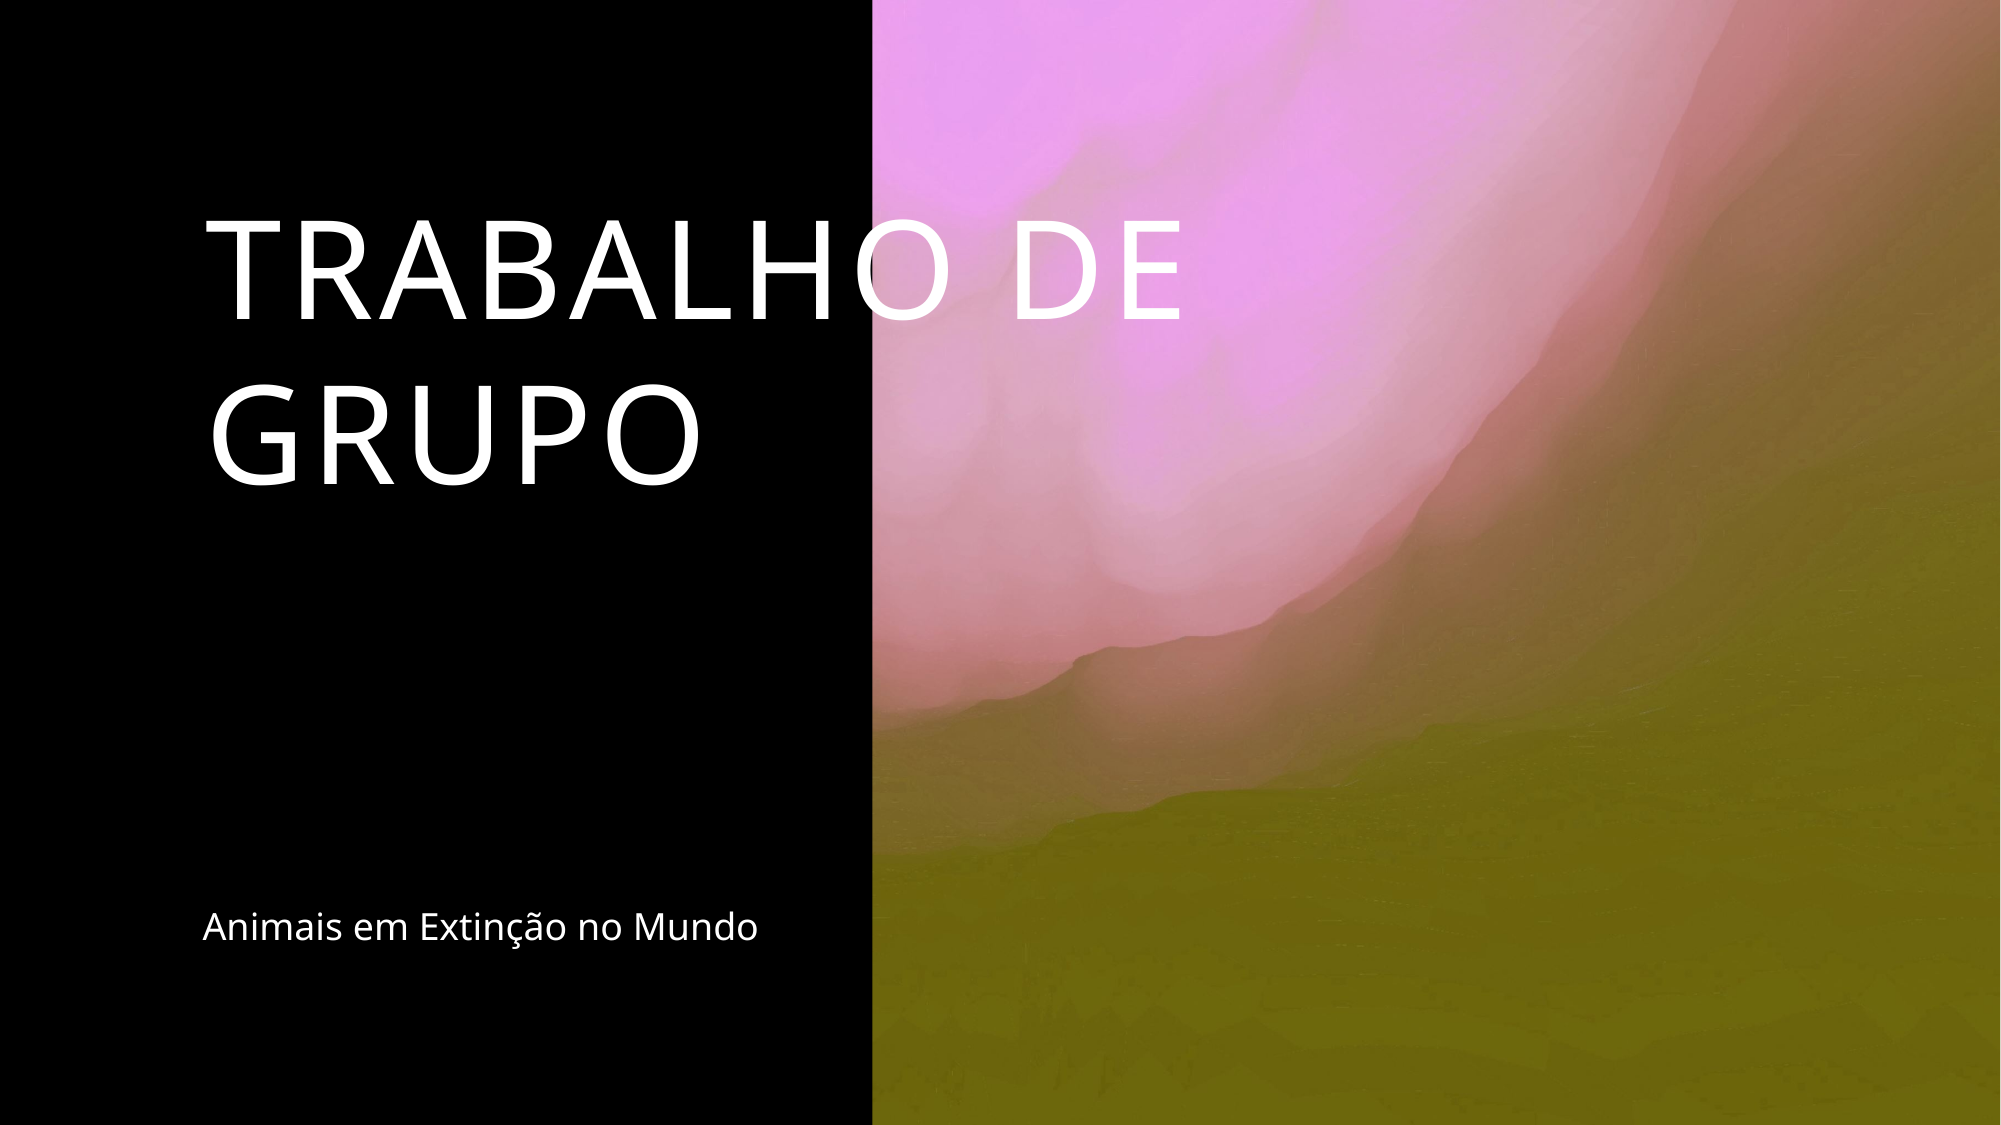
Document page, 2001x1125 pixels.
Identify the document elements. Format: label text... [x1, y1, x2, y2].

picture [872, 0, 2000, 1125]
subtitle Animais em Extinção no Mundo [187, 801, 873, 956]
title Trabalho de grupo [190, 174, 1374, 683]
text_box [0, 0, 872, 1125]
